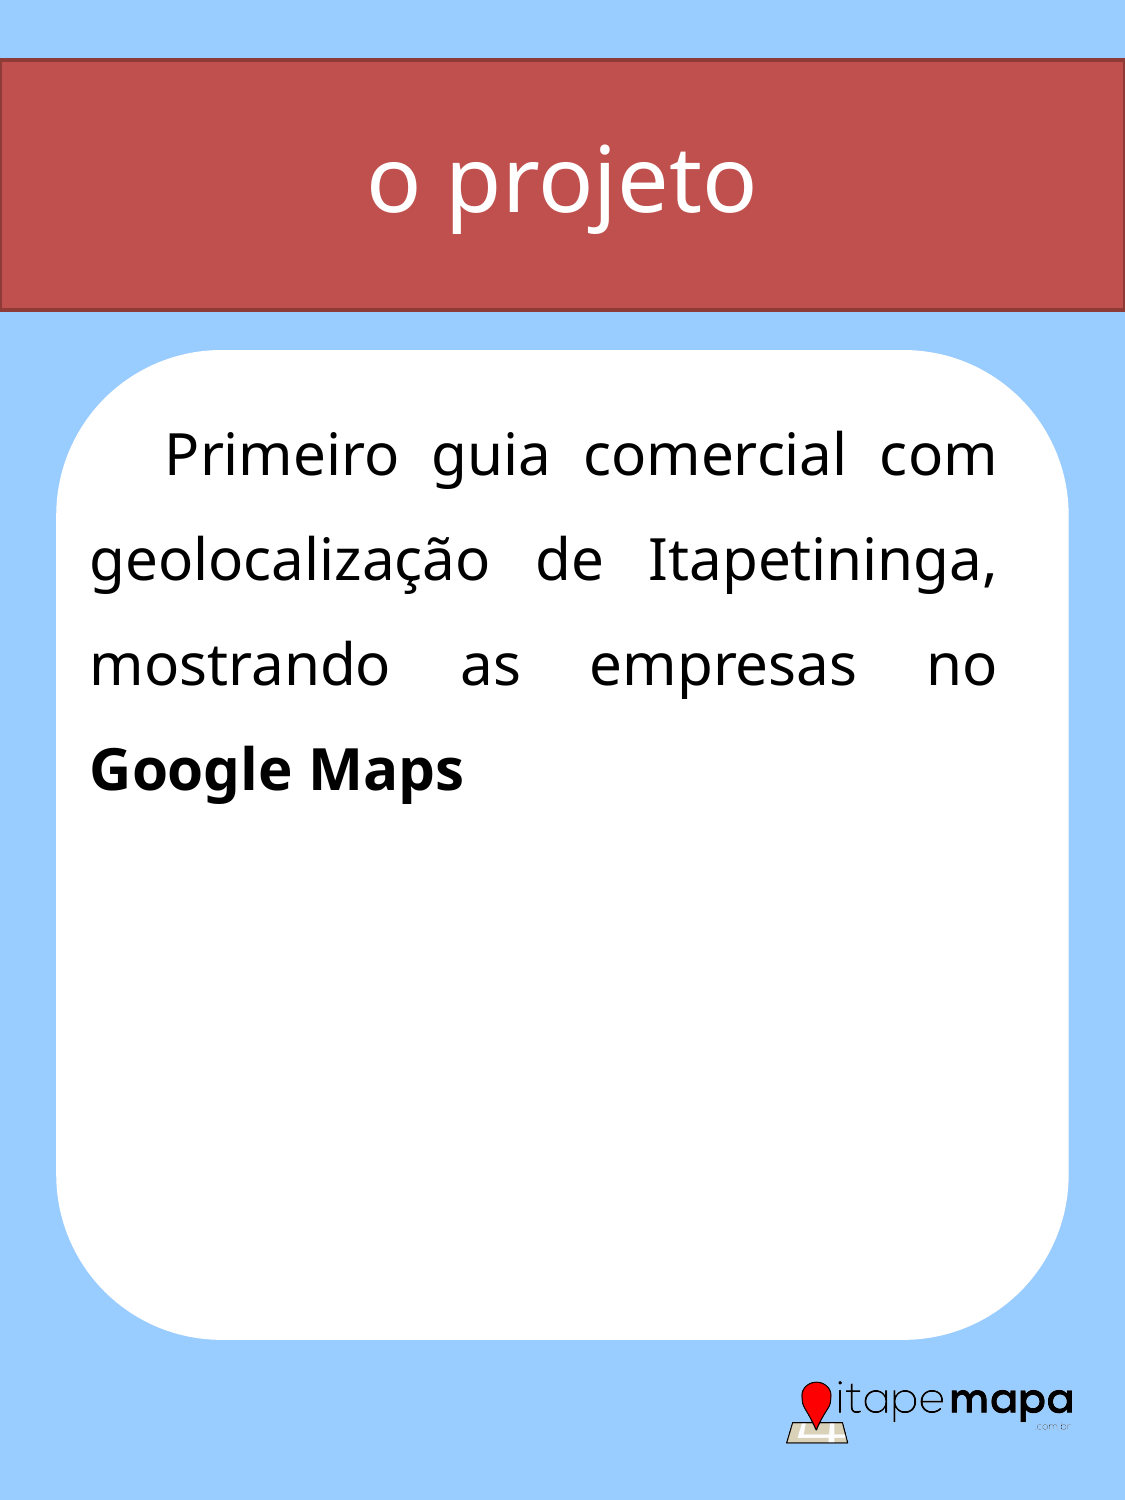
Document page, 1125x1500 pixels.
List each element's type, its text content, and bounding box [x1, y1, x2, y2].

text_box Primeiro guia comercial com geolocalização de Itapetininga, mostrando as empresas no Google Maps [74, 374, 1013, 1313]
picture [750, 1272, 1125, 1500]
text_box o projeto [56, 113, 1069, 364]
